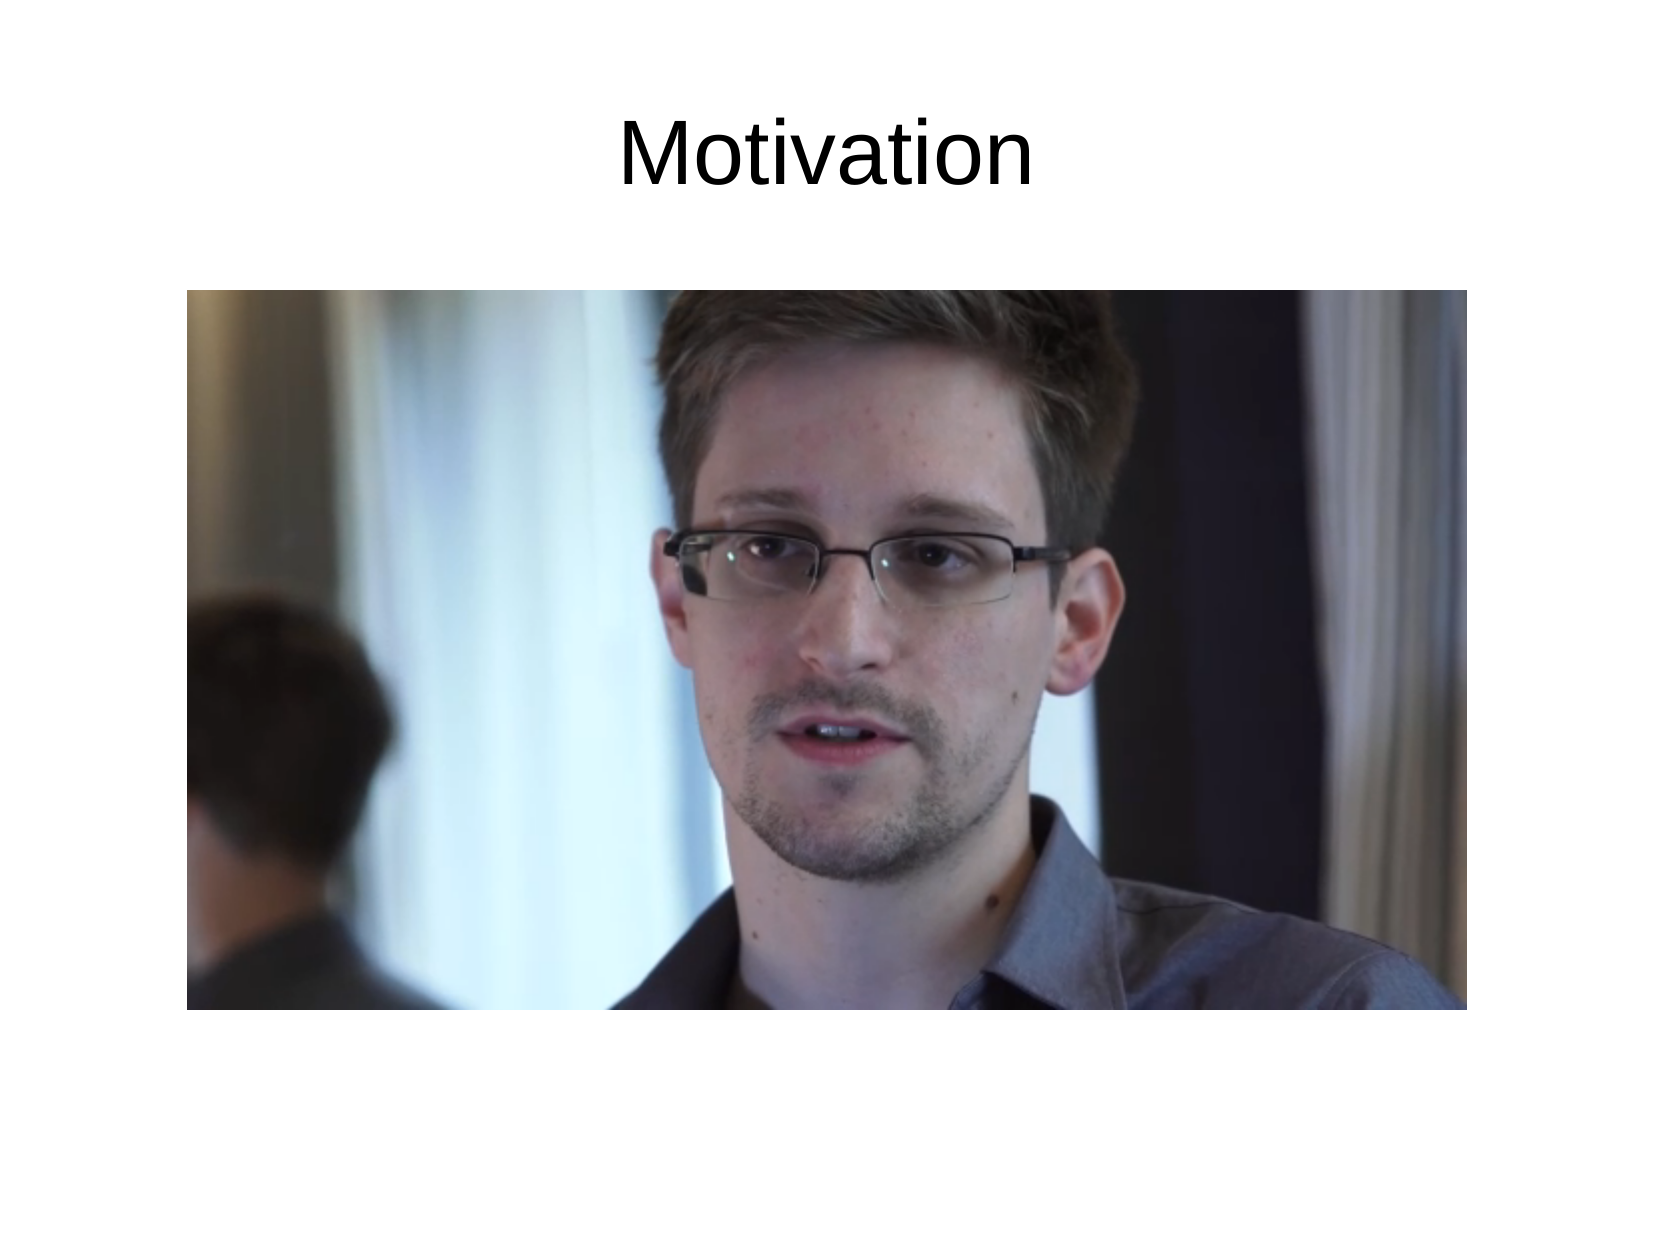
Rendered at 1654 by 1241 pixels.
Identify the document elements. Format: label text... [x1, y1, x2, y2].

title Motivation [82, 49, 1571, 257]
picture [187, 290, 1467, 1010]
